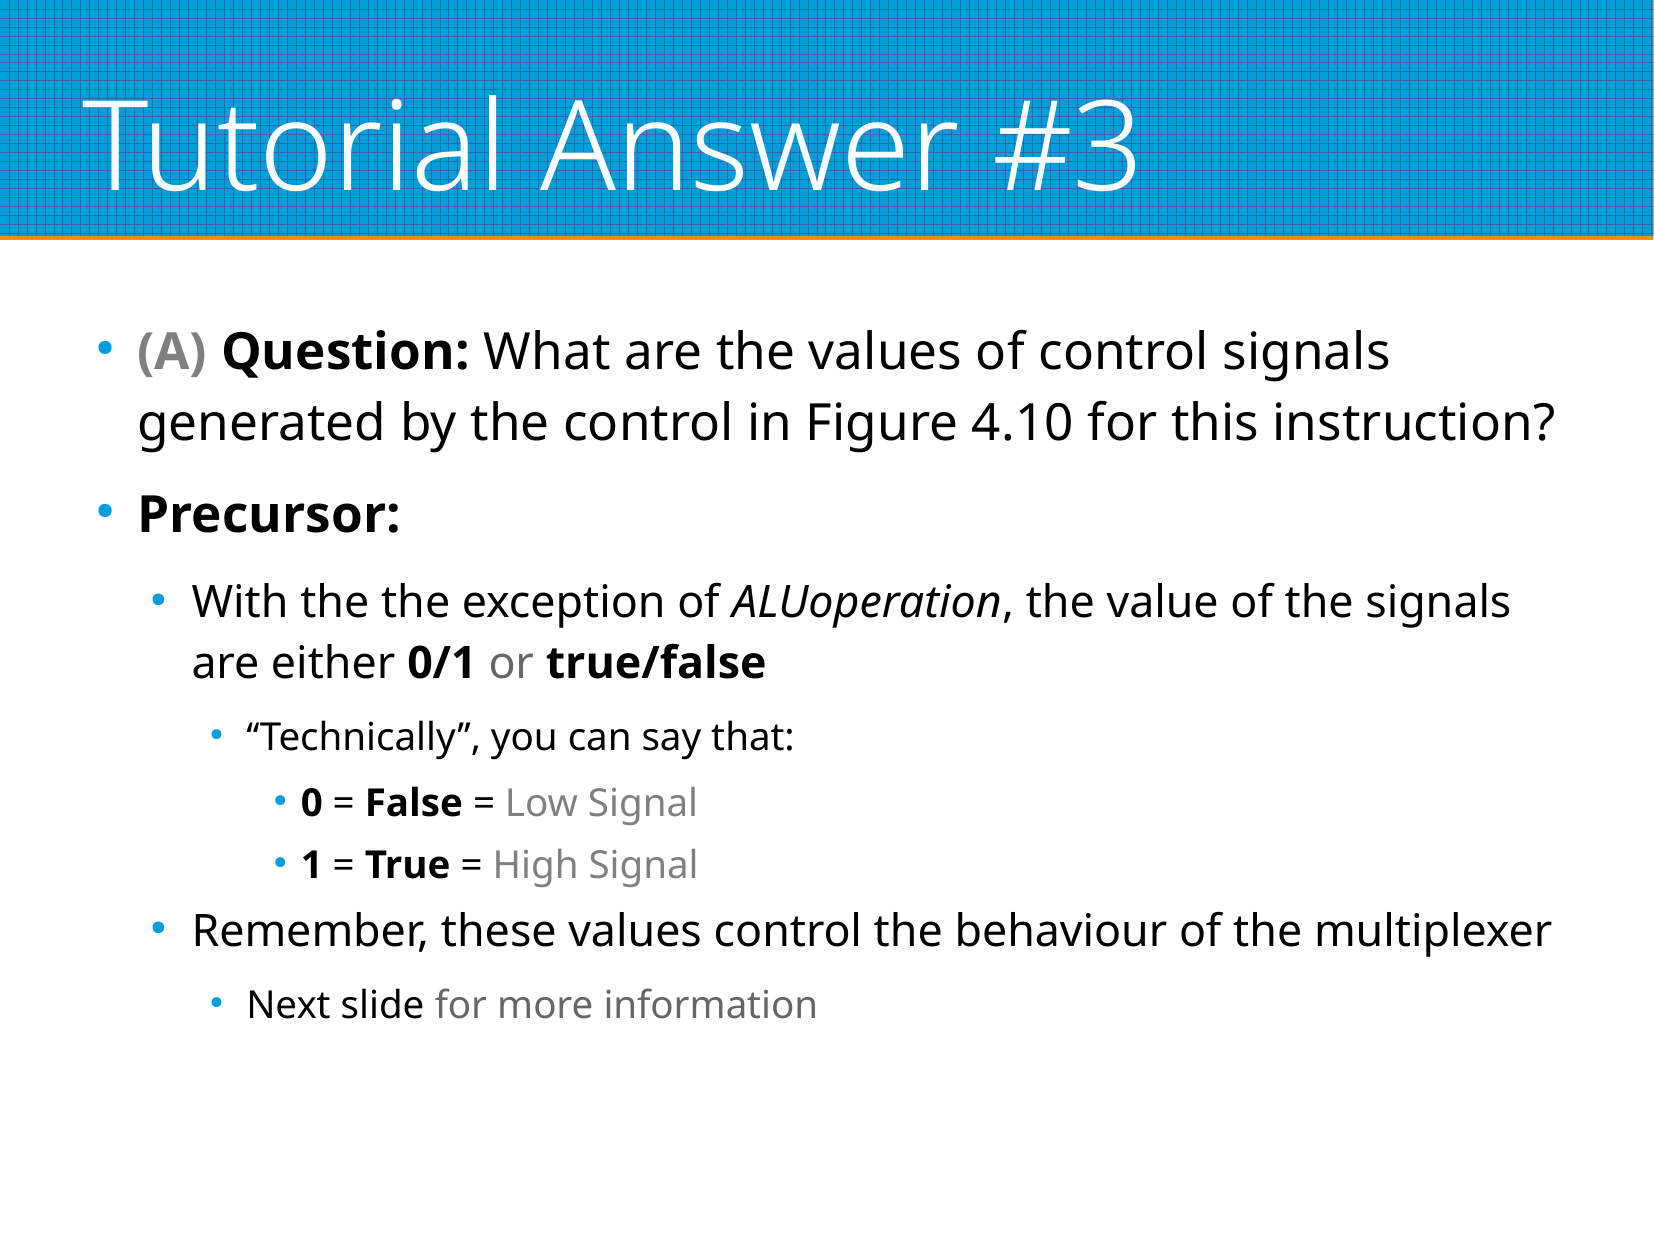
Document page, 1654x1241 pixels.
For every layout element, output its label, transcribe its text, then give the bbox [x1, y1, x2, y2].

list (A) Question: What are the values of control signals generated by the control in Figure 4.10 for this instruction? Precursor: With the the exception of ALUoperation, the value of the signals are either 0/1 or true/false ‘‘Technically’’, you can say that: 0 = False = Low Signal 1 = True = High Signal Remember, these values control the behaviour of the multiplexer Next slide for more information [82, 314, 1563, 1152]
title Tutorial Answer #3 [82, 19, 1571, 227]
